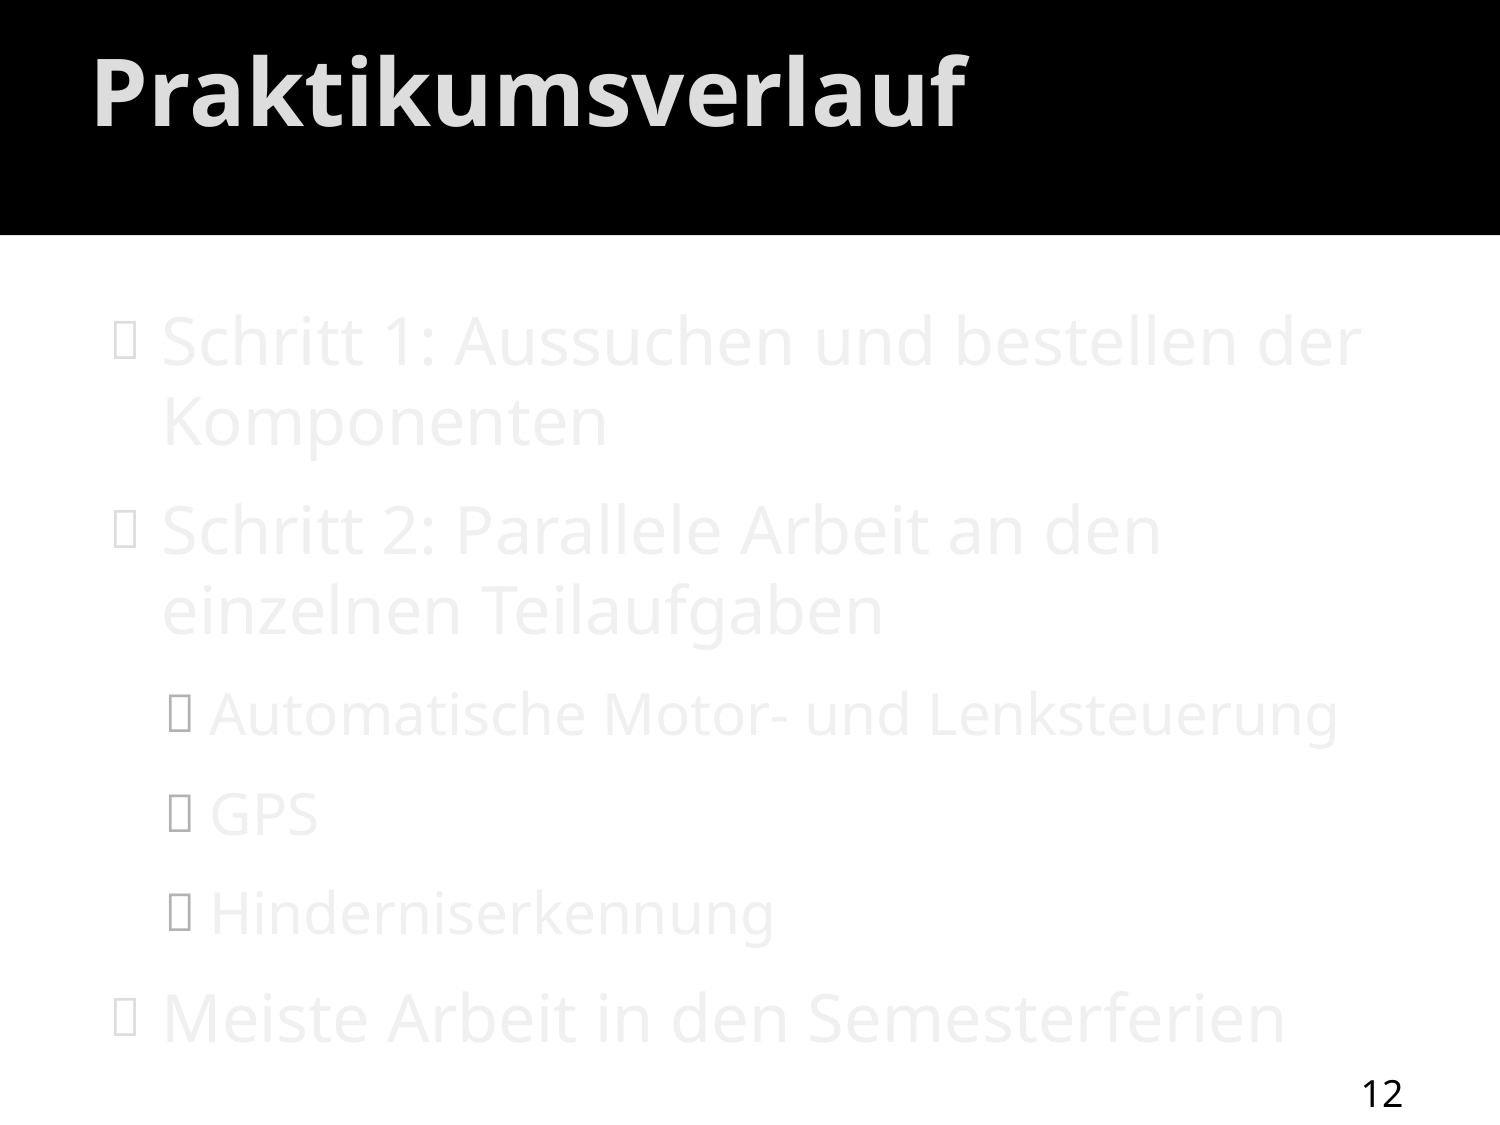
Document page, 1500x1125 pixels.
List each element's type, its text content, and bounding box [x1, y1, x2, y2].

list Schritt 1: Aussuchen und bestellen der Komponenten Schritt 2: Parallele Arbeit an den einzelnen Teilaufgaben Automatische Motor- und Lenksteuerung GPS Hinderniserkennung Meiste Arbeit in den Semesterferien [75, 291, 1425, 1050]
slide_number <Nummer> [1345, 1062, 1467, 1108]
title Praktikumsverlauf [75, 25, 1425, 231]
